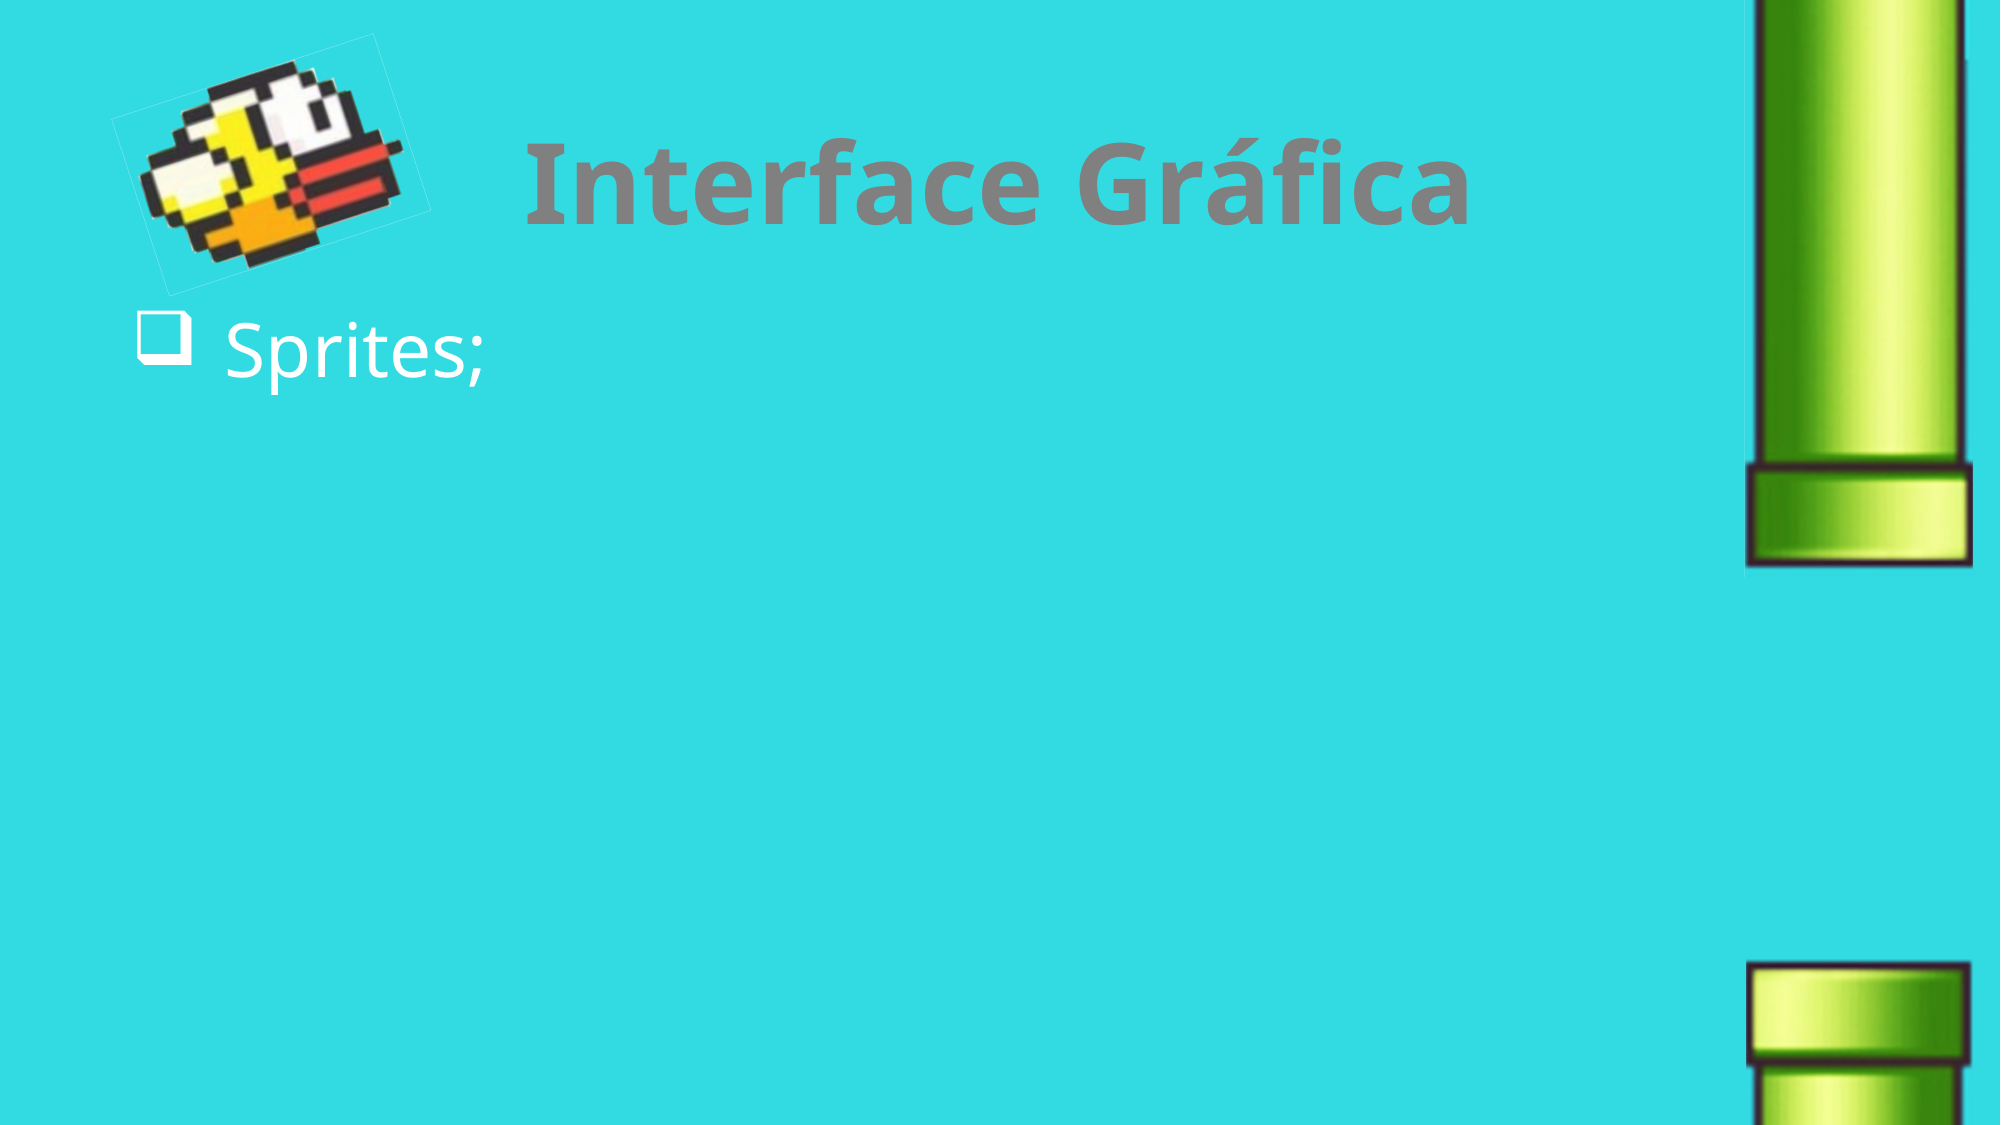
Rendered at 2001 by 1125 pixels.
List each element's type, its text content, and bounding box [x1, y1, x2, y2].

text_box Sprites; [116, 295, 804, 491]
text_box Interface Gráfica [509, 104, 1491, 255]
picture [0, 0, 2000, 1125]
